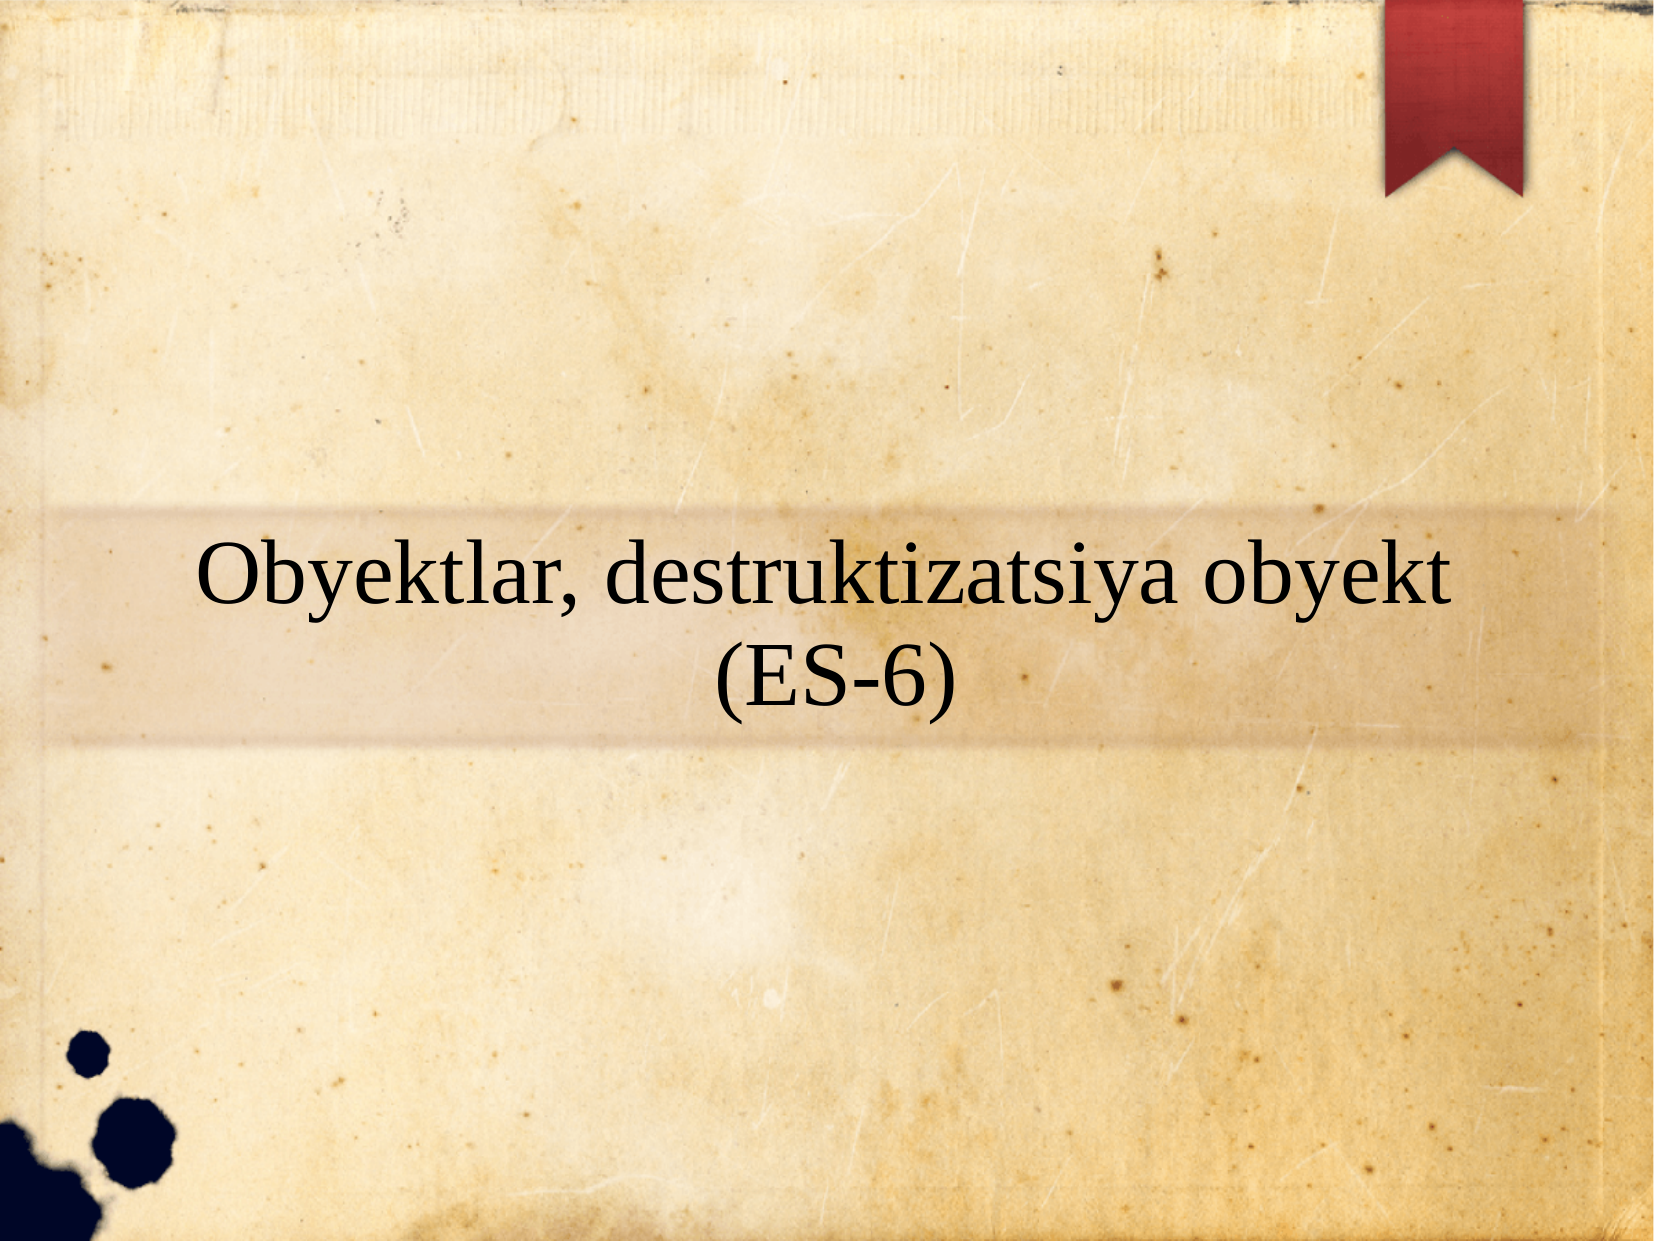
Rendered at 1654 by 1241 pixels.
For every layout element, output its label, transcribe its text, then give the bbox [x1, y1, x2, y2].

title Obyektlar, destruktizatsiya obyekt (ES-6) [90, 519, 1561, 727]
picture [0, 0, 1654, 1241]
